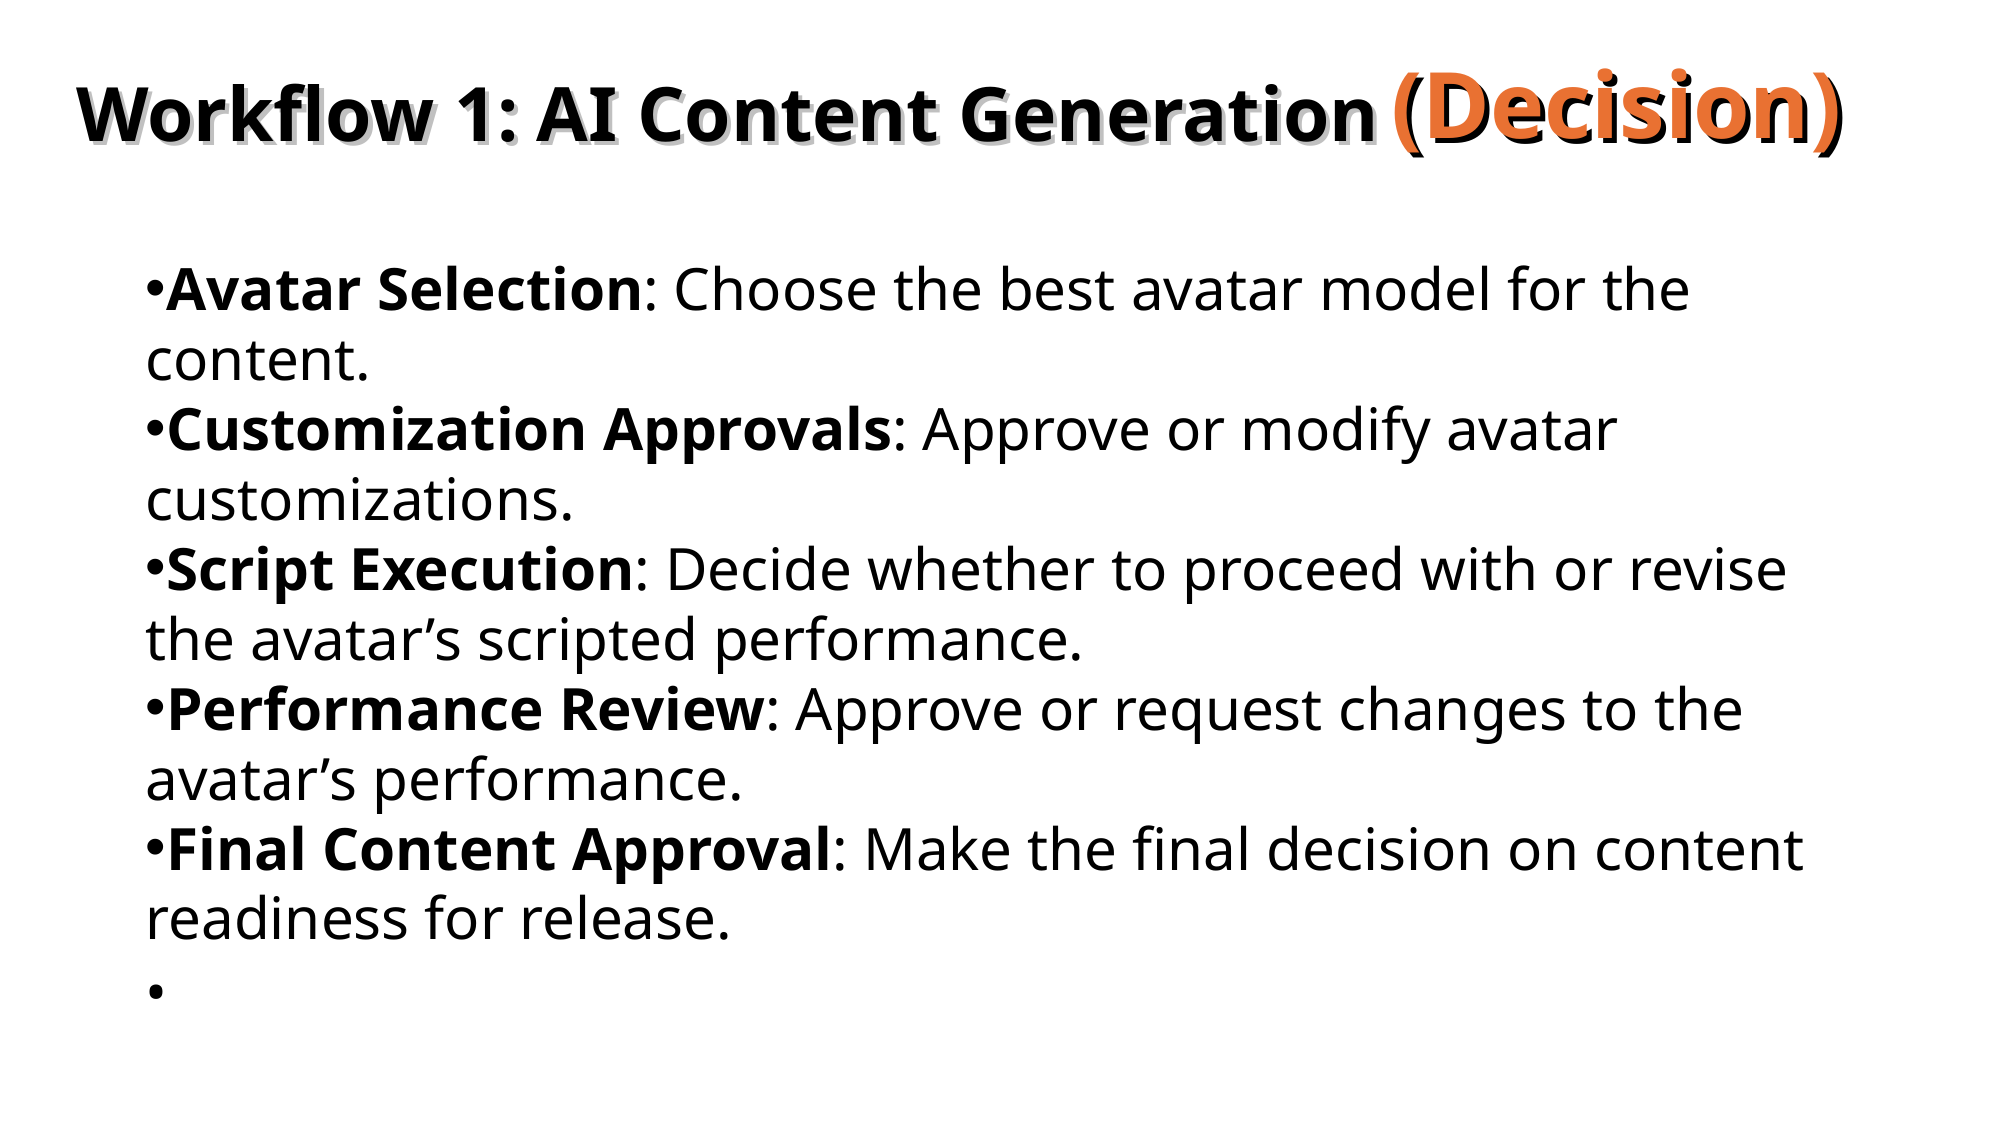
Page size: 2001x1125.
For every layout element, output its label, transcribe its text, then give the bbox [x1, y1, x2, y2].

text_box (Decision) [1376, 39, 1857, 165]
text_box Avatar Selection: Choose the best avatar model for the content. Customization Approvals: Approve or modify avatar customizations. Script Execution: Decide whether to proceed with or revise the avatar’s scripted performance. Performance Review: Approve or request changes to the avatar’s performance. Final Content Approval: Make the final decision on content readiness for release. [131, 244, 1868, 1039]
text_box Workflow 1: AI Content Generation [61, 59, 1376, 164]
